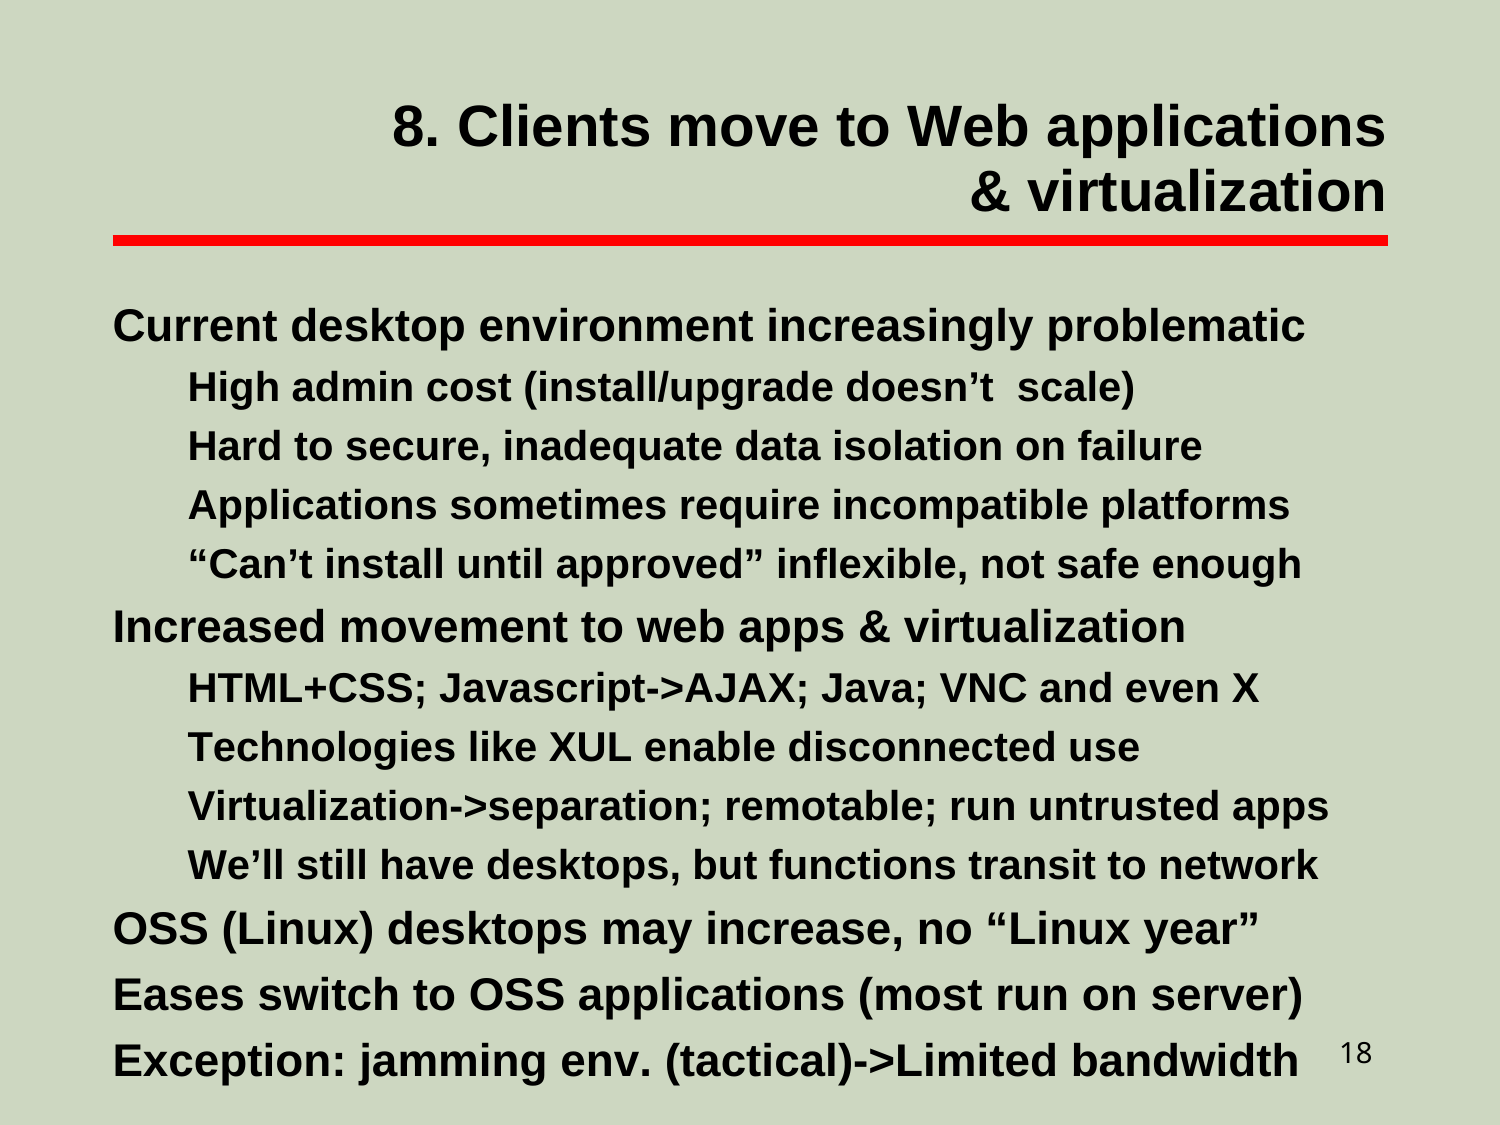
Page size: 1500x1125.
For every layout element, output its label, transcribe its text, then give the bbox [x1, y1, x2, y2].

title 8. Clients move to Web applications & virtualization [337, 91, 1388, 225]
list Current desktop environment increasingly problematic High admin cost (install/upgrade doesn’t scale) Hard to secure, inadequate data isolation on failure Applications sometimes require incompatible platforms “Can’t install until approved” inflexible, not safe enough Increased movement to web apps & virtualization HTML+CSS; Javascript->AJAX; Java; VNC and even X Technologies like XUL enable disconnected use Virtualization->separation; remotable; run untrusted apps We’ll still have desktops, but functions transit to network OSS (Linux) desktops may increase, no “Linux year” Eases switch to OSS applications (most run on server) Exception: jamming env. (tactical)->Limited bandwidth [112, 299, 1388, 1099]
